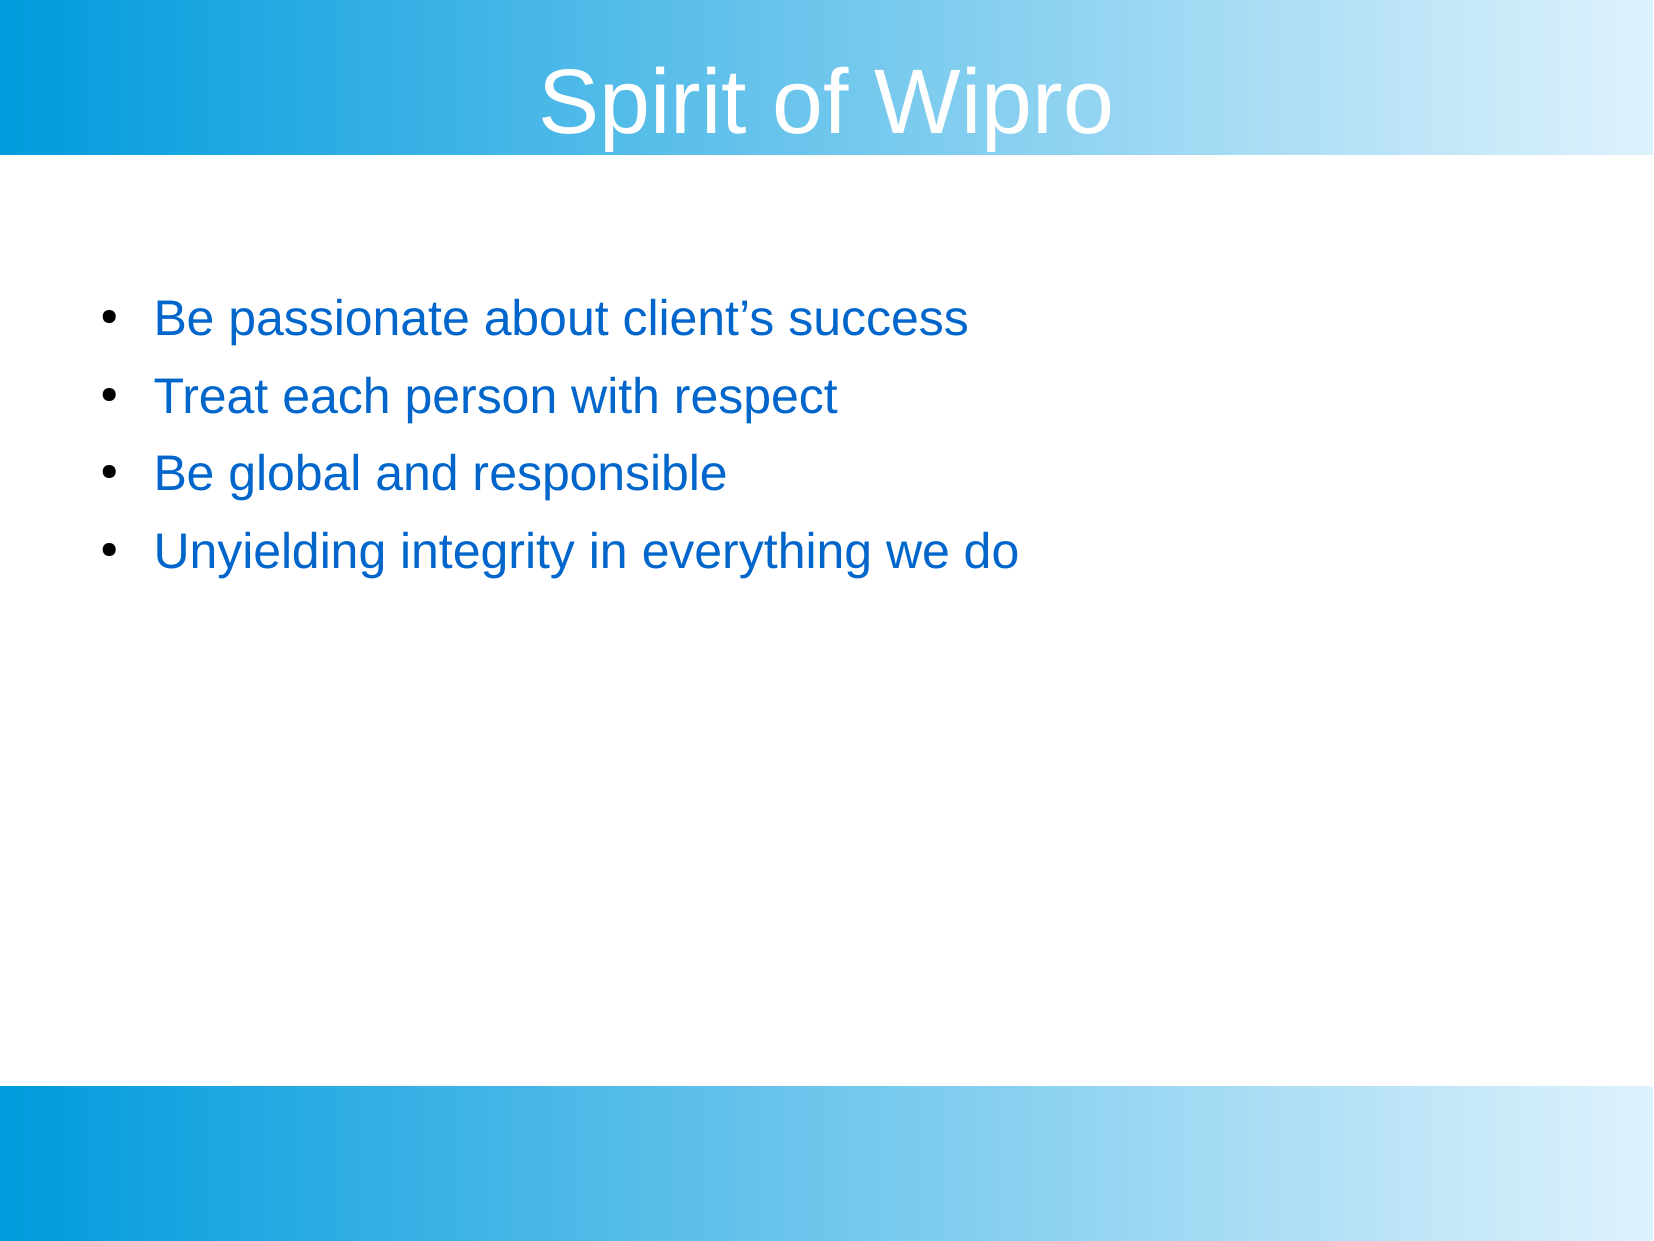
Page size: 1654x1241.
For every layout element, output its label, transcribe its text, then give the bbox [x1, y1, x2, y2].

title Spirit of Wipro [82, 49, 1571, 155]
list Be passionate about client’s success Treat each person with respect Be global and responsible Unyielding integrity in everything we do [82, 290, 1571, 1010]
